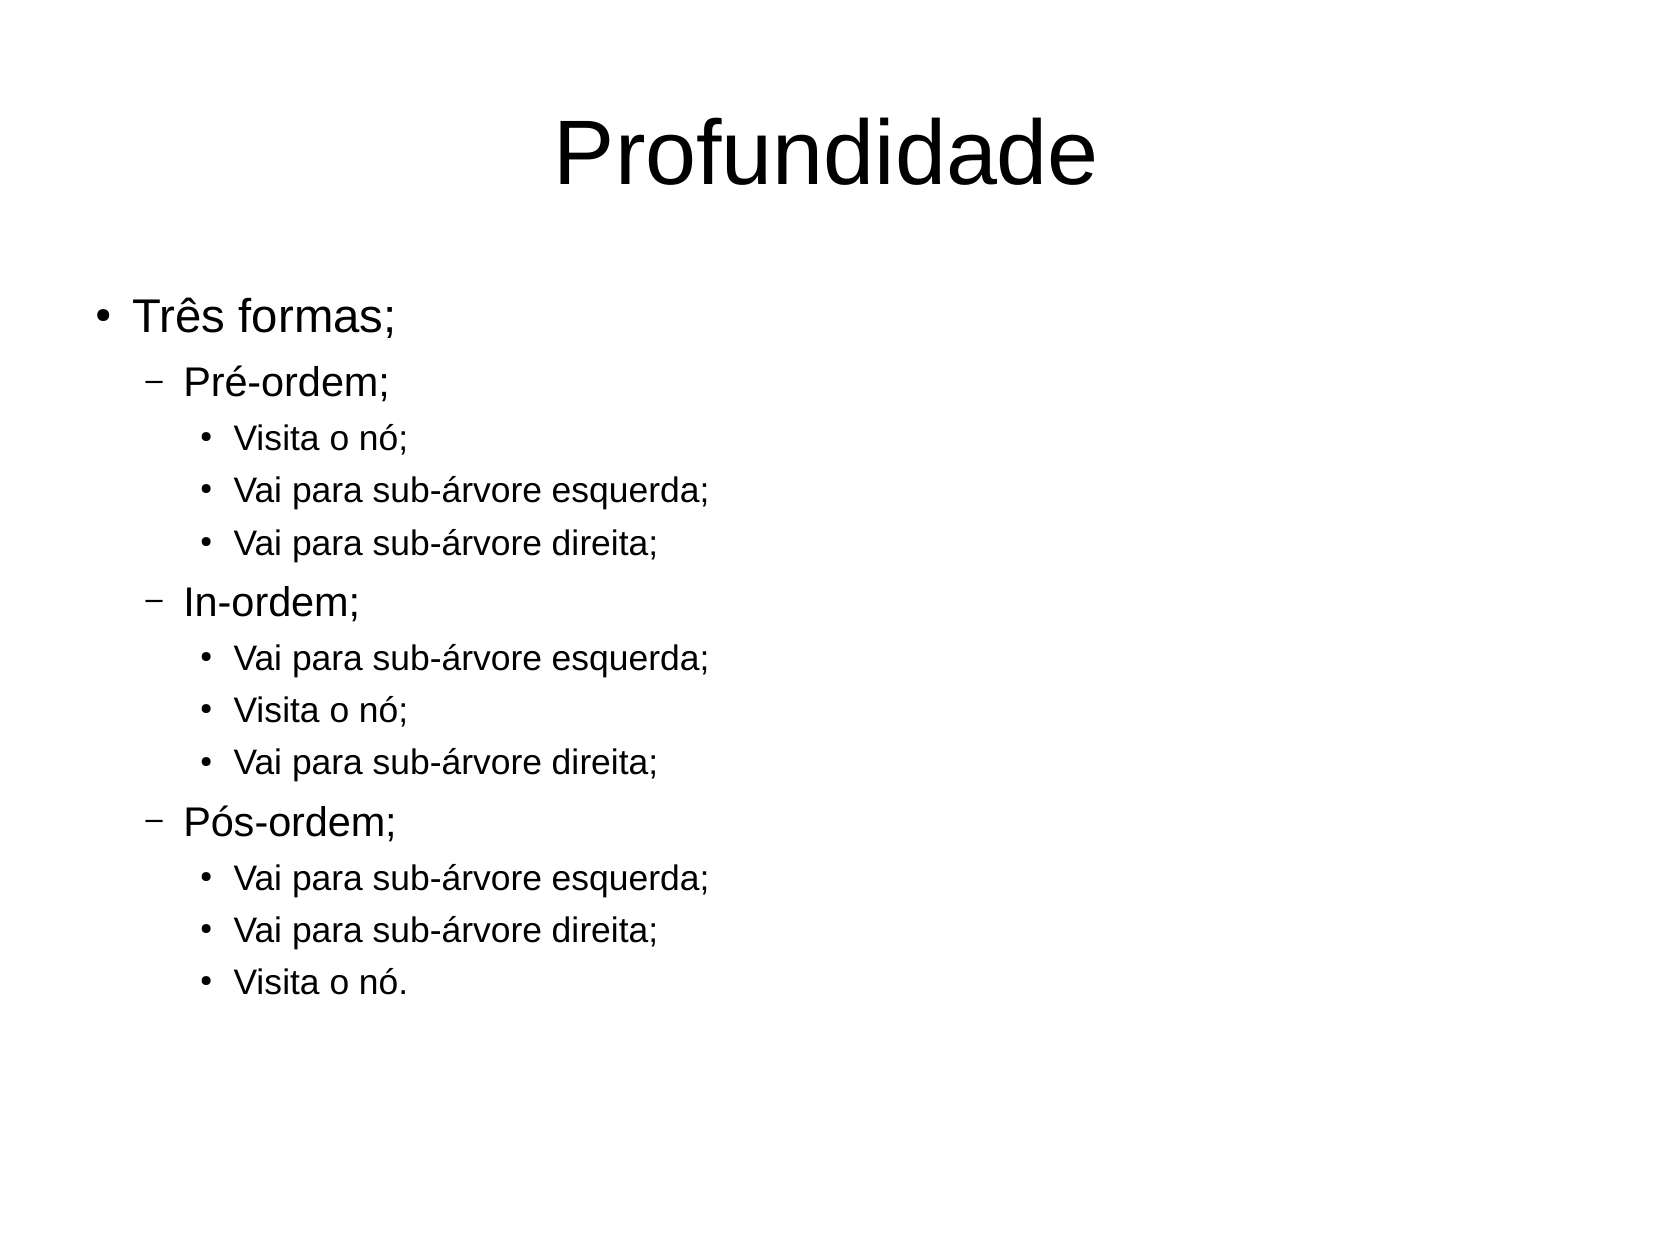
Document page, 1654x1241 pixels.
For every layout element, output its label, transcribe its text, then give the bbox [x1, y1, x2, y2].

list Três formas; Pré-ordem; Visita o nó; Vai para sub-árvore esquerda; Vai para sub-árvore direita; In-ordem; Vai para sub-árvore esquerda; Visita o nó; Vai para sub-árvore direita; Pós-ordem; Vai para sub-árvore esquerda; Vai para sub-árvore direita; Visita o nó. [82, 290, 1571, 1010]
title Profundidade [82, 49, 1571, 257]
